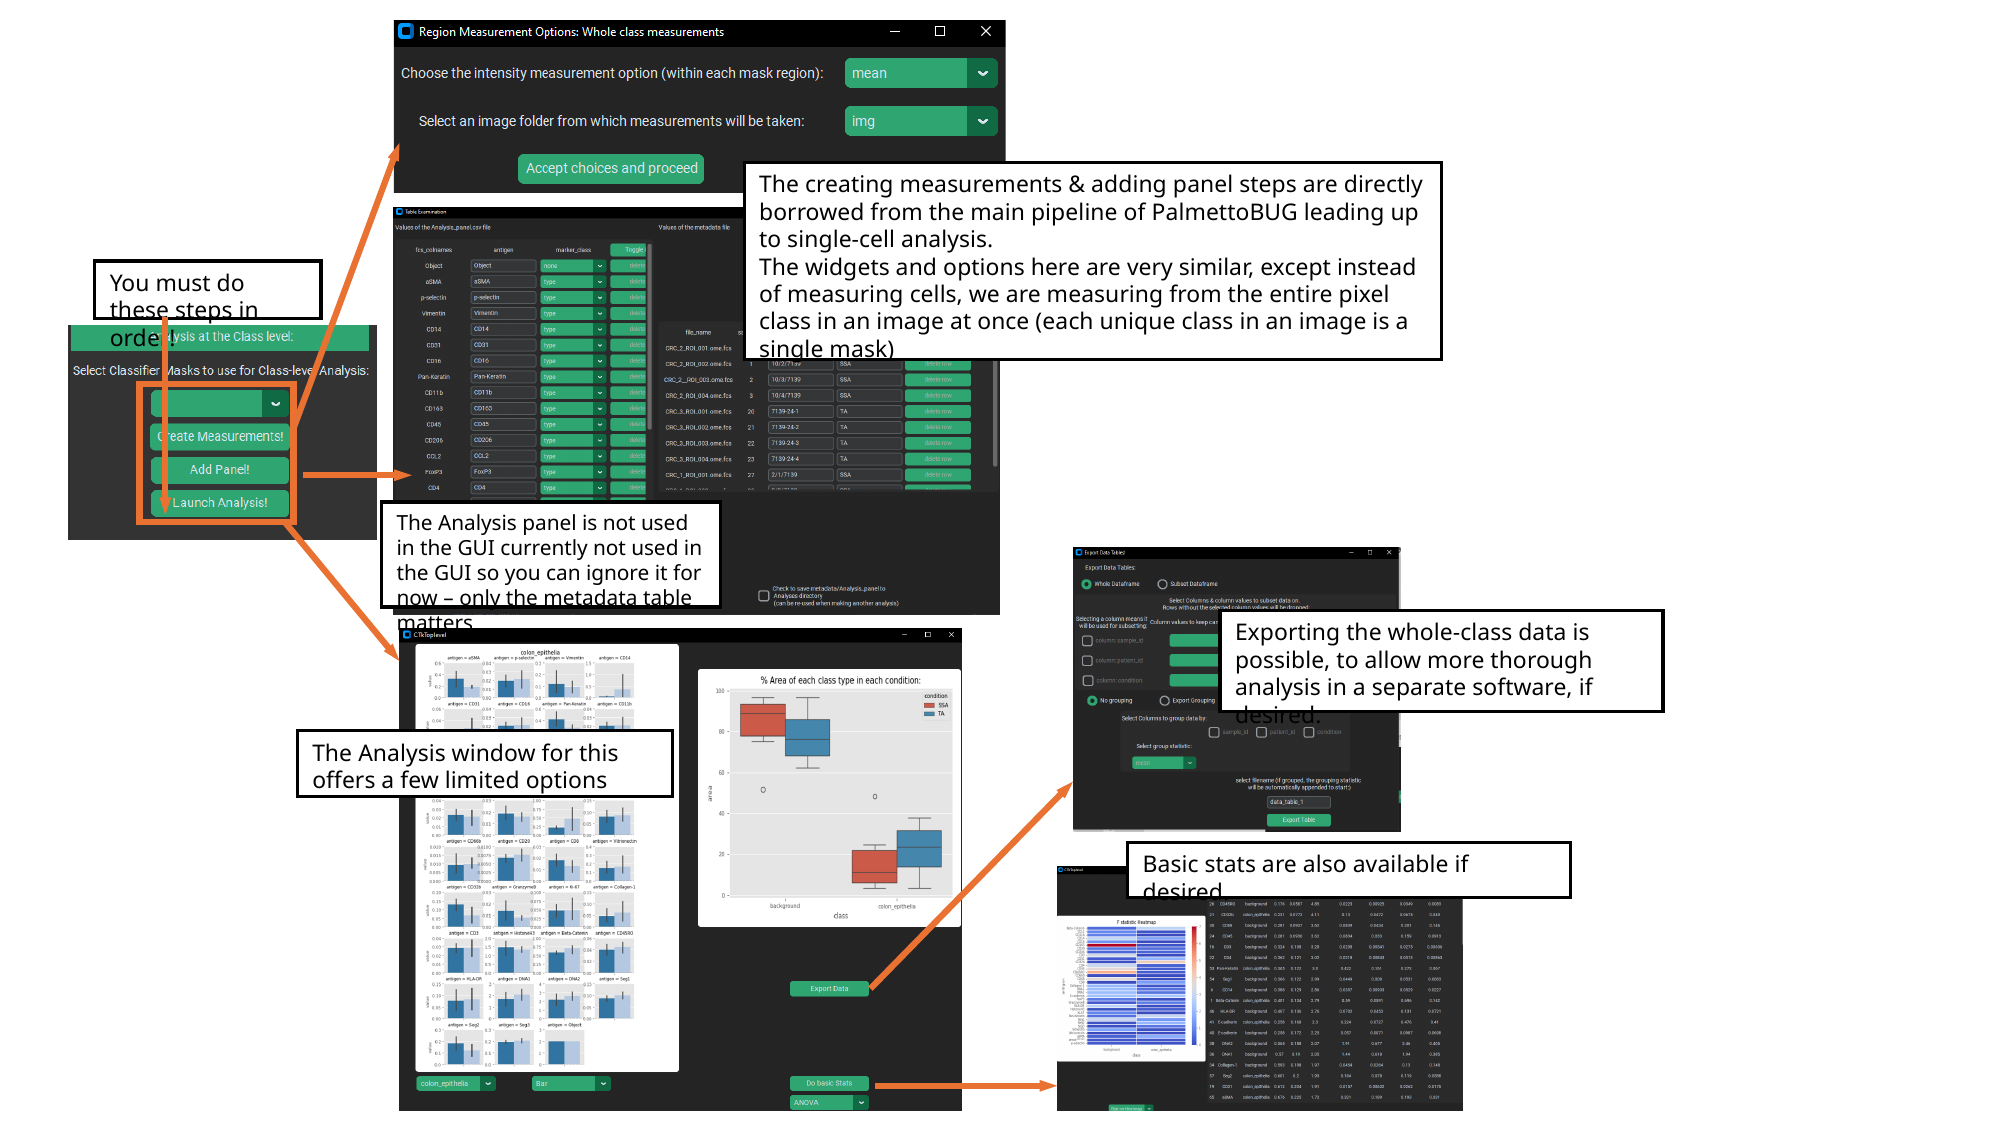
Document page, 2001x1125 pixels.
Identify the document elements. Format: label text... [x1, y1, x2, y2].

picture [399, 628, 962, 1111]
text_box The Analysis window for this offers a few limited options [297, 731, 673, 796]
picture [168, 325, 328, 407]
picture [1057, 866, 1463, 1111]
text_box You must do these steps in order! [95, 261, 321, 318]
picture [143, 387, 290, 519]
text_box The creating measurements & adding panel steps are directly borrowed from the main pipeline of PalmettoBUG leading up to single-cell analysis. The widgets and options here are very similar, except instead of measuring cells, we are measuring from the entire pixel class in an image at once (each unique class in an image is a single mask) [744, 162, 1442, 359]
text_box Exporting the whole-class data is possible, to allow more thorough analysis in a separate software, if desired. [1220, 610, 1663, 712]
picture [68, 325, 294, 540]
picture [293, 325, 377, 540]
picture [1073, 547, 1401, 832]
text_box The Analysis panel is not used in the GUI currently not used in the GUI so you can ignore it for now – only the metadata table matters [382, 502, 721, 607]
picture [1238, 712, 1245, 722]
picture [393, 20, 1006, 193]
text_box Basic stats are also available if desired. [1128, 842, 1571, 898]
picture [393, 207, 1000, 615]
picture [1304, 712, 1311, 722]
